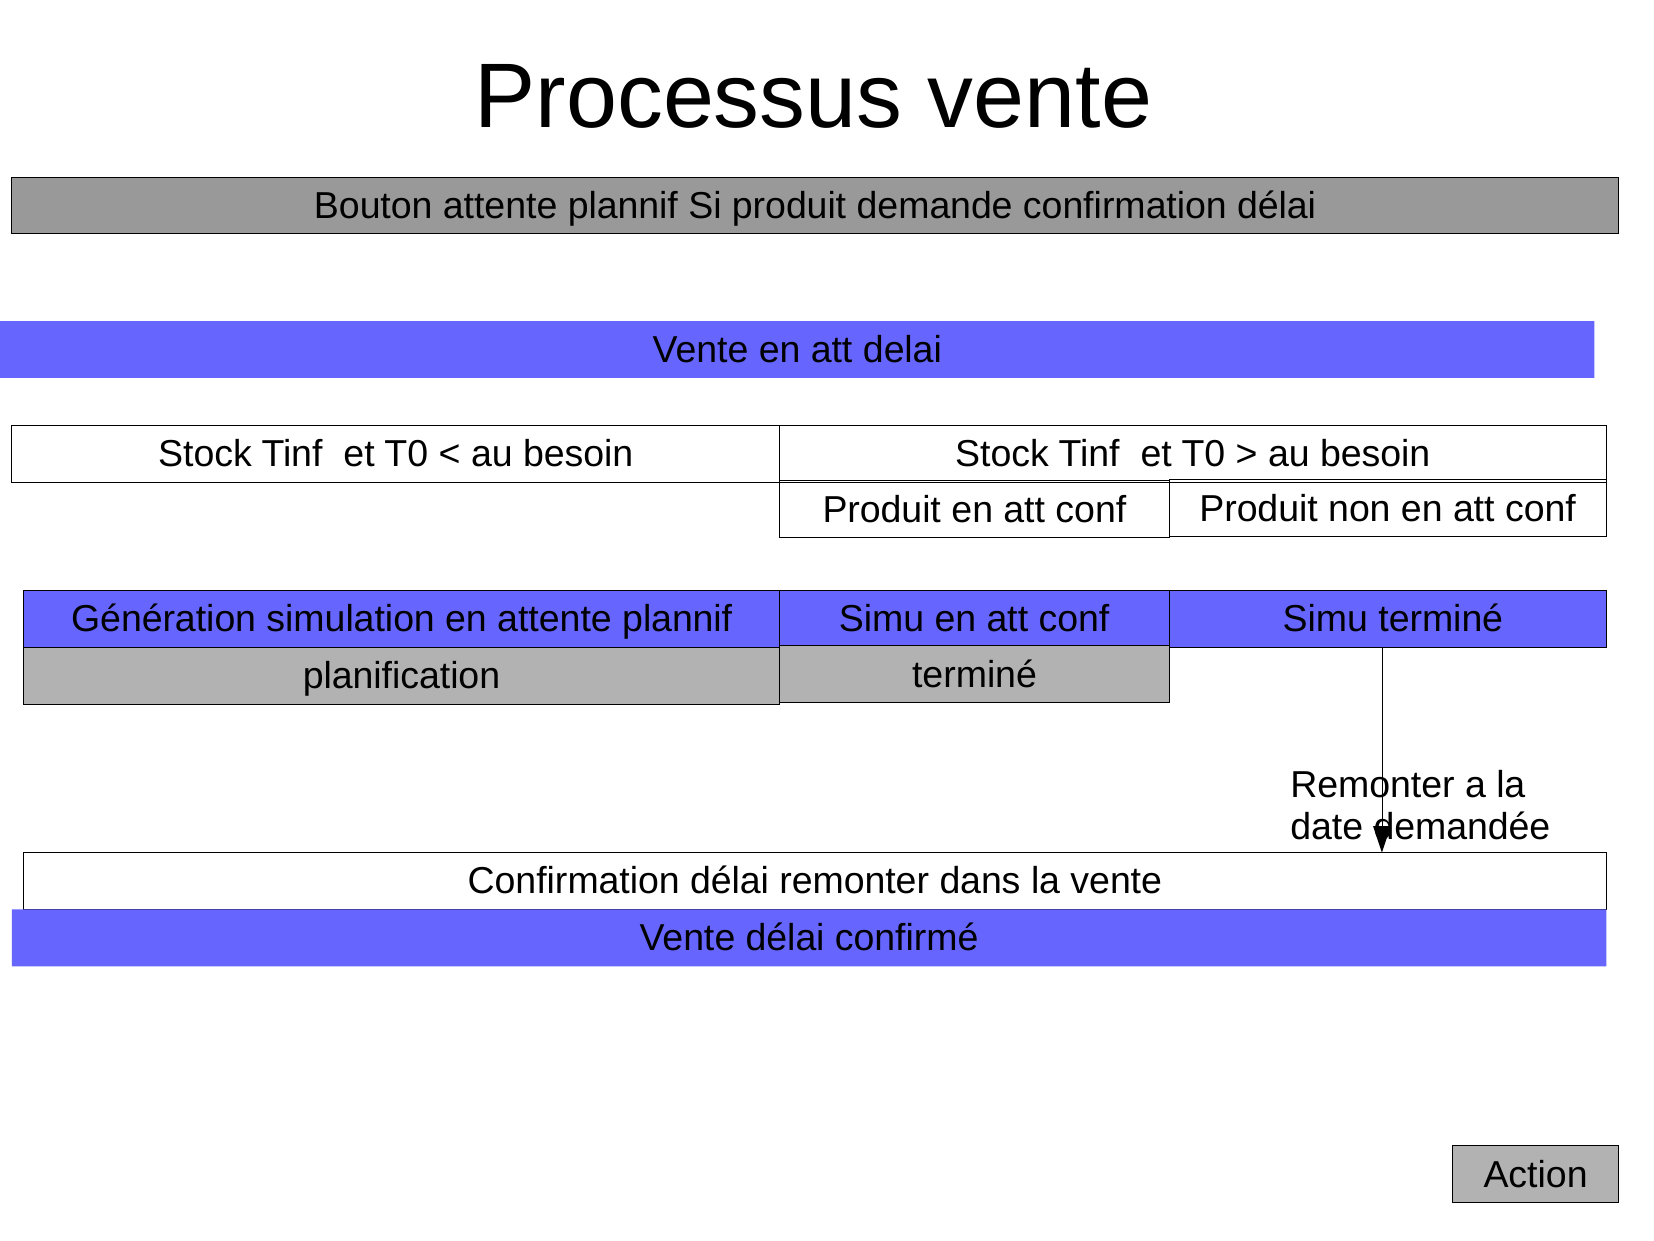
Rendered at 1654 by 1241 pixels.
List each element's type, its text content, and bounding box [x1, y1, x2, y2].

text_box terminé [779, 645, 1170, 703]
text_box Remonter a la date demandée [1275, 755, 1595, 855]
text_box Simu en att conf [779, 590, 1169, 645]
text_box Produit en att conf [779, 480, 1170, 538]
text_box planification [23, 647, 780, 705]
text_box Stock Tinf et T0 > au besoin [780, 425, 1607, 480]
text_box Génération simulation en attente plannif [23, 590, 779, 647]
title Processus vente [82, 44, 1571, 147]
text_box Vente délai confirmé [11, 909, 1607, 967]
text_box Confirmation délai remonter dans la vente [23, 852, 1607, 909]
text_box Stock Tinf et T0 < au besoin [11, 425, 780, 483]
text_box Vente en att delai [0, 321, 1595, 378]
text_box Produit non en att conf [1169, 479, 1607, 537]
text_box Action [1452, 1145, 1619, 1203]
text_box Simu terminé [1169, 590, 1607, 648]
text_box Bouton attente plannif Si produit demande confirmation délai [11, 177, 1619, 234]
